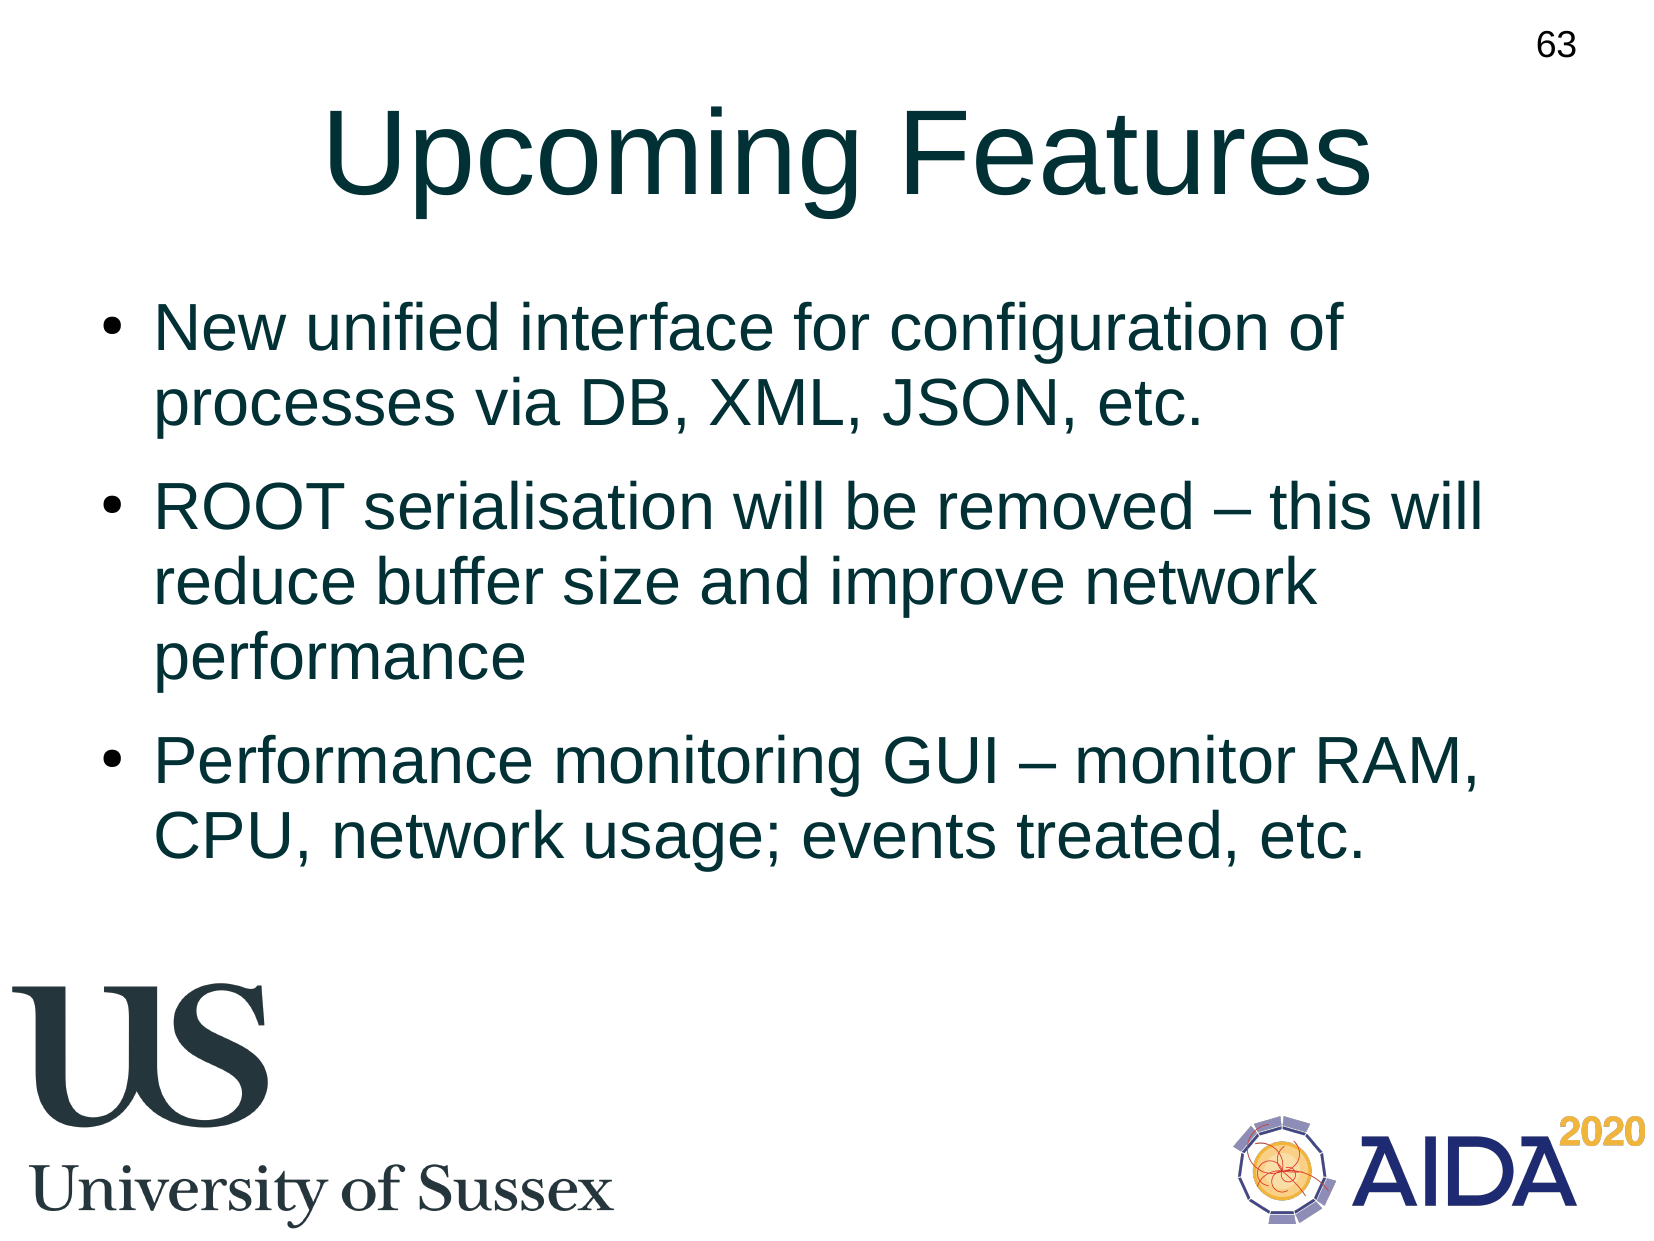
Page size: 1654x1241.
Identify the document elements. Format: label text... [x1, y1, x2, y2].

picture [1233, 1116, 1645, 1224]
picture [11, 982, 615, 1229]
list New unified interface for configuration of processes via DB, XML, JSON, etc. ROOT serialisation will be removed – this will reduce buffer size and improve network performance Performance monitoring GUI – monitor RAM, CPU, network usage; events treated, etc. [82, 290, 1571, 957]
title Upcoming Features [82, 49, 1571, 257]
text_box <number> [1521, 16, 1654, 84]
